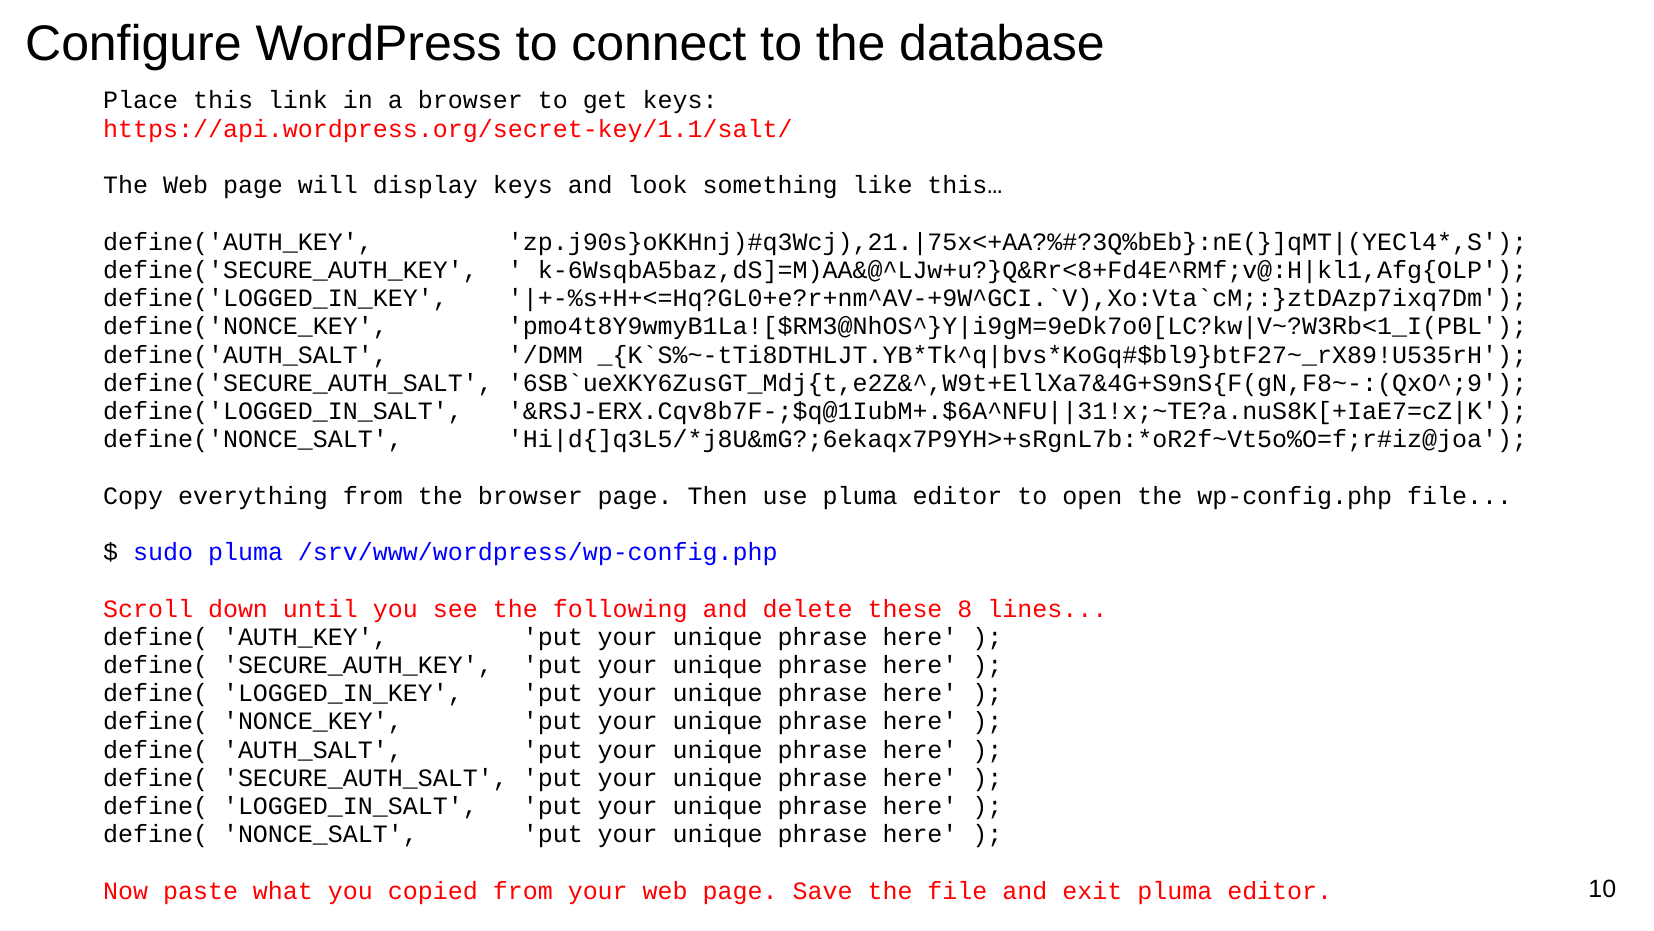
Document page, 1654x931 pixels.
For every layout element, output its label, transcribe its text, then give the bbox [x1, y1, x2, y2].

subtitle Configure WordPress to connect to the database [25, 15, 1629, 72]
text_box Place this link in a browser to get keys: https://api.wordpress.org/secret-key/1.1/salt/ The Web page will display keys and look something like this… define('AUTH_KEY', 'zp.j90s}oKKHnj)#q3Wcj),21.|75x<+AA?%#?3Q%bEb}:nE(}]qMT|(YECl4*,S'); define('SECURE_AUTH_KEY', ' k-6WsqbA5baz,dS]=M)AA&@^LJw+u?}Q&Rr<8+Fd4E^RMf;v@:H|kl1,Afg{OLP'); define('LOGGED_IN_KEY', '|+-%s+H+<=Hq?GL0+e?r+nm^AV-+9W^GCI.`V),Xo:Vta`cM;:}ztDAzp7ixq7Dm'); define('NONCE_KEY', 'pmo4t8Y9wmyB1La![$RM3@NhOS^}Y|i9gM=9eDk7o0[LC?kw|V~?W3Rb<1_I(PBL'); define('AUTH_SALT', '/DMM _{K`S%~-tTi8DTHLJT.YB*Tk^q|bvs*KoGq#$bl9}btF27~_rX89!U535rH'); define('SECURE_AUTH_SALT', '6SB`ueXKY6ZusGT_Mdj{t,e2Z&^,W9t+EllXa7&4G+S9nS{F(gN,F8~-:(QxO^;9'); define('LOGGED_IN_SALT', '&RSJ-ERX.Cqv8b7F-;$q@1IubM+.$6A^NFU||31!x;~TE?a.nuS8K[+IaE7=cZ|K'); define('NONCE_SALT', 'Hi|d{]q3L5/*j8U&mG?;6ekaqx7P9YH>+sRgnL7b:*oR2f~Vt5o%O=f;r#iz@joa'); Copy everything from the browser page. Then use pluma editor to open the wp-config.php file... $ sudo pluma /srv/www/wordpress/wp-config.php Scroll down until you see the following and delete these 8 lines... define( 'AUTH_KEY', 'put your unique phrase here' ); define( 'SECURE_AUTH_KEY', 'put your unique phrase here' ); define( 'LOGGED_IN_KEY', 'put your unique phrase here' ); define( 'NONCE_KEY', 'put your unique phrase here' ); define( 'AUTH_SALT', 'put your unique phrase here' ); define( 'SECURE_AUTH_SALT', 'put your unique phrase here' ); define( 'LOGGED_IN_SALT', 'put your unique phrase here' ); define( 'NONCE_SALT', 'put your unique phrase here' ); Now paste what you copied from your web page. Save the file and exit pluma editor. [88, 80, 1631, 915]
text_box <number> [1573, 867, 1636, 911]
